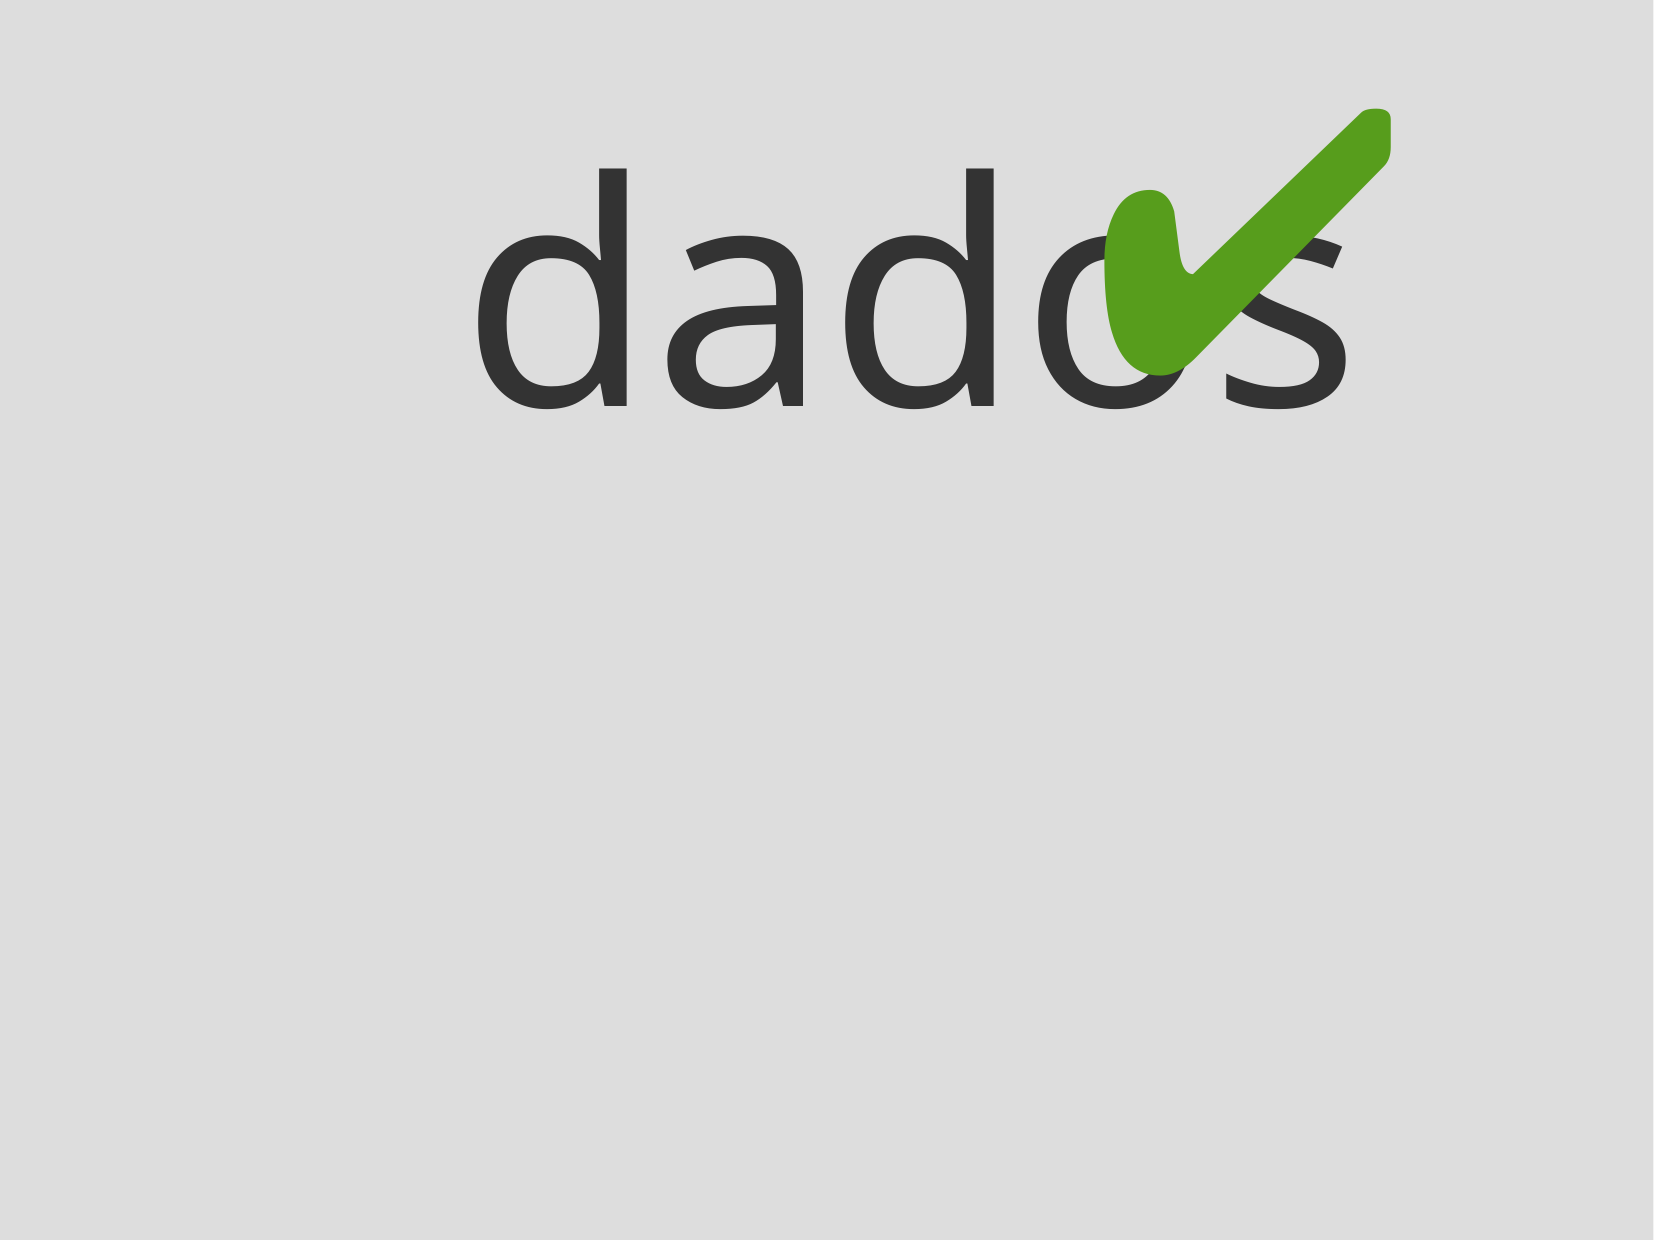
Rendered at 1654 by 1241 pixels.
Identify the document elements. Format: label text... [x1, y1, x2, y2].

text_box dados [446, 65, 1081, 442]
text_box [1081, 36, 1654, 473]
